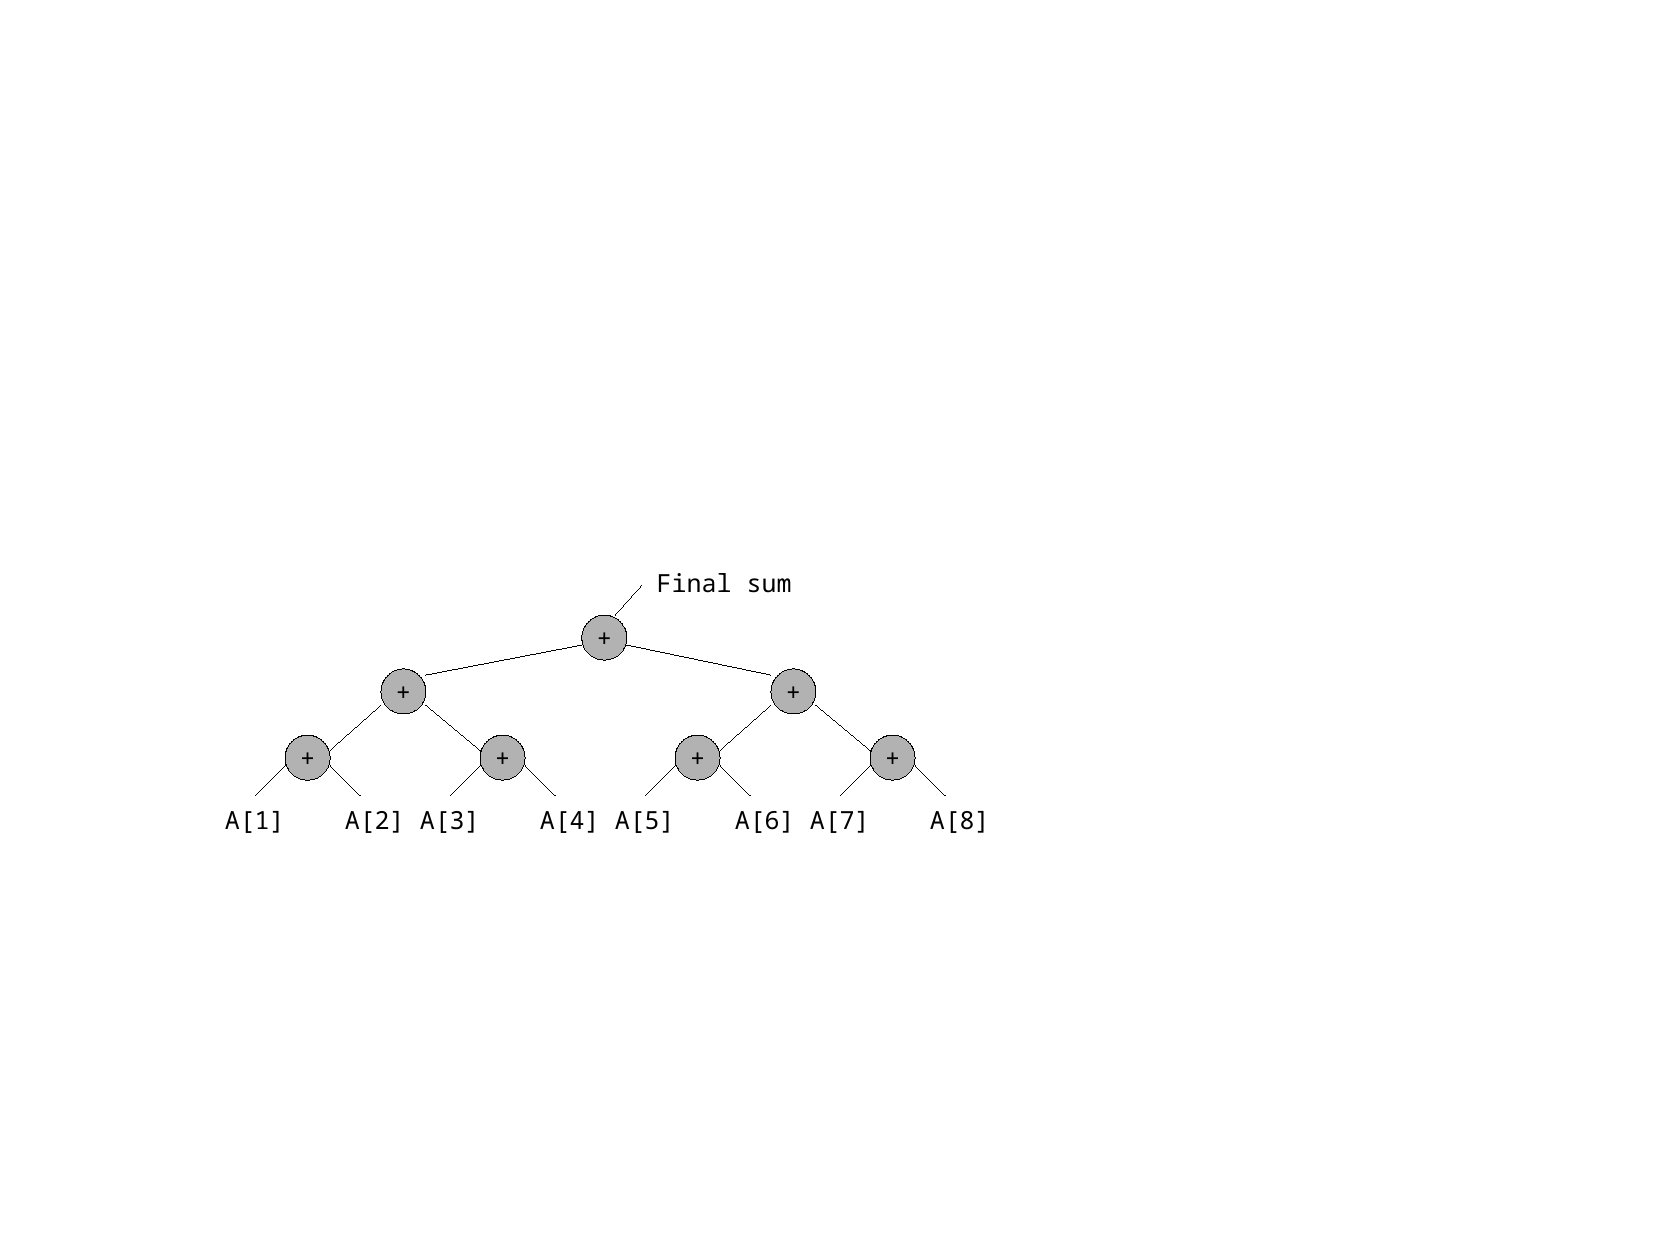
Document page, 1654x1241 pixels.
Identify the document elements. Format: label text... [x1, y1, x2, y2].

text_box + [870, 735, 916, 781]
text_box + [675, 735, 721, 781]
text_box + [285, 735, 331, 781]
text_box A[5] [600, 795, 691, 867]
text_box + [770, 668, 816, 714]
text_box A[3] [405, 795, 496, 867]
text_box + [480, 735, 526, 781]
text_box A[4] [525, 795, 600, 841]
text_box + [581, 615, 627, 661]
text_box Final sum [641, 558, 811, 631]
text_box A[6] [720, 795, 795, 841]
text_box A[8] [915, 795, 1006, 841]
text_box A[2] [330, 795, 405, 841]
text_box A[7] [795, 795, 886, 867]
text_box A[1] [210, 795, 301, 867]
text_box + [380, 668, 426, 714]
